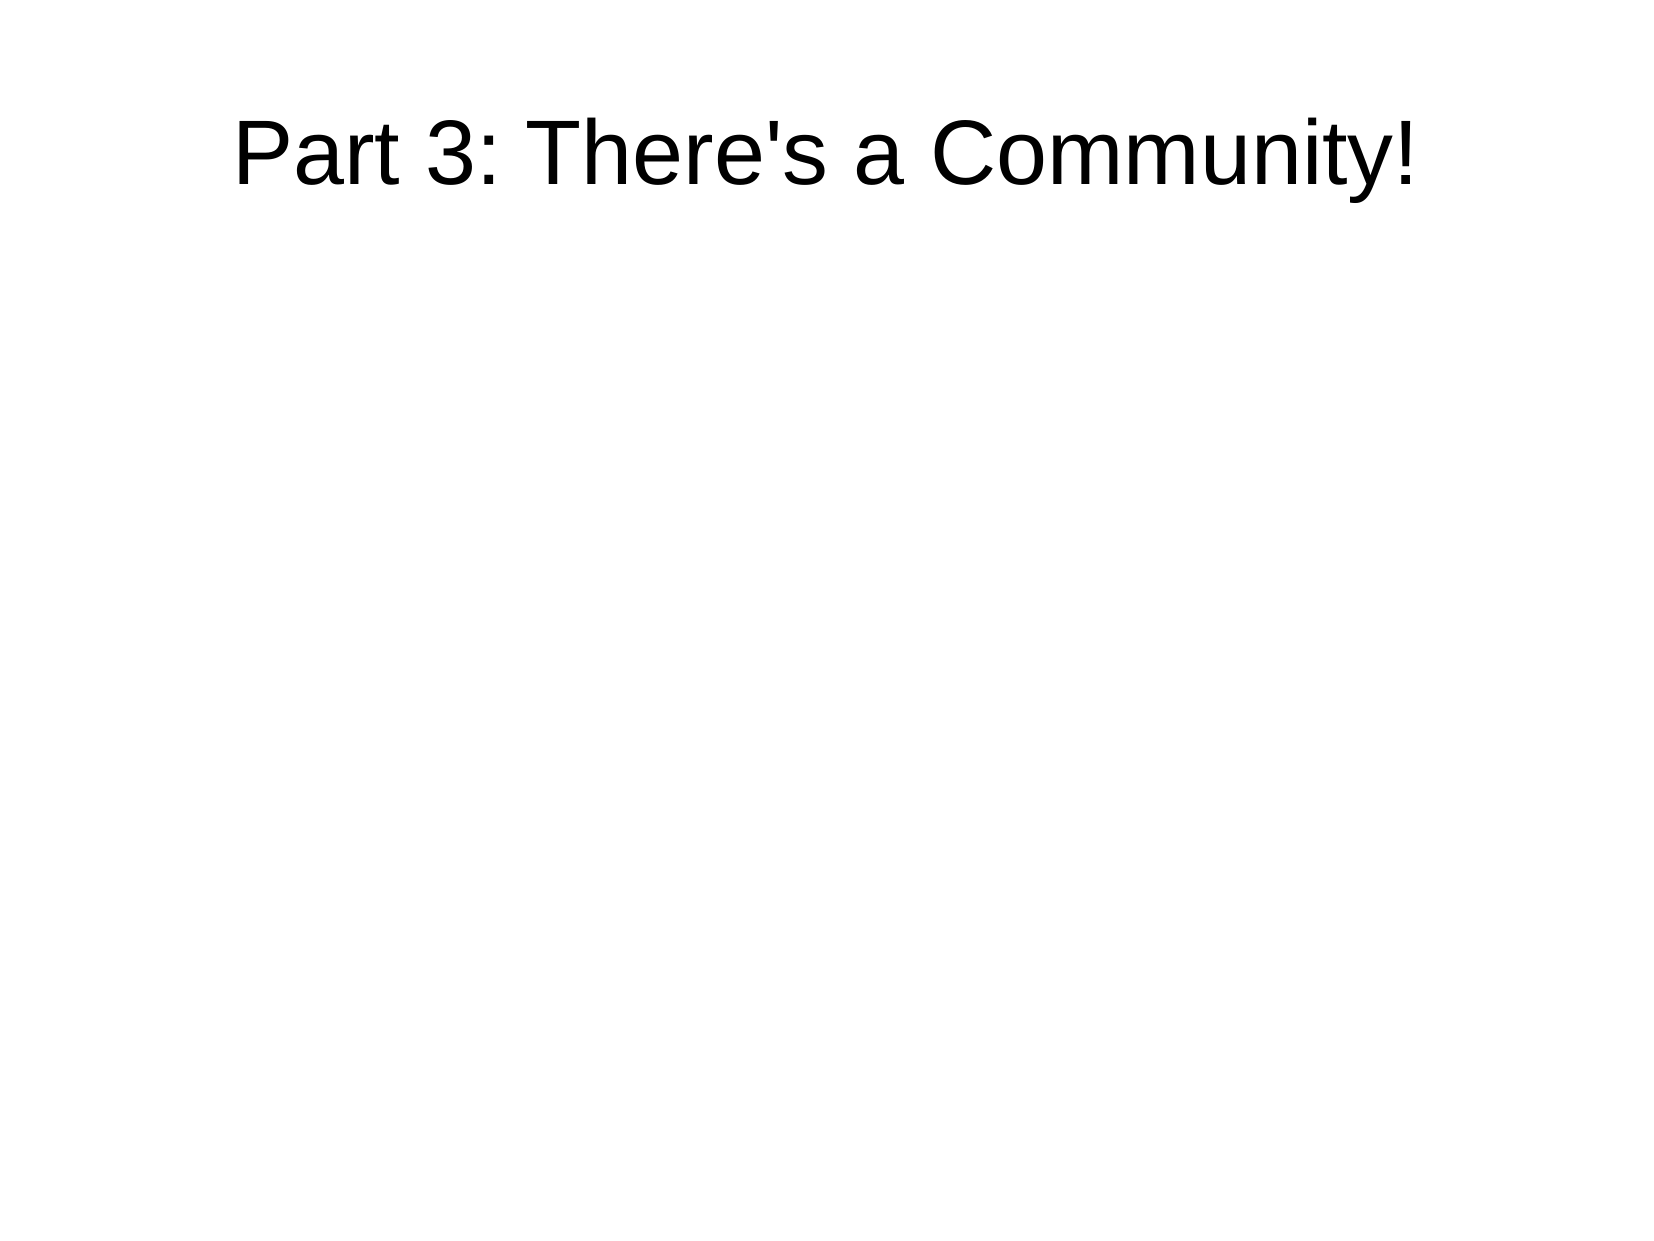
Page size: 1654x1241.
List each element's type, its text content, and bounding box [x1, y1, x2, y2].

title Part 3: There's a Community! [82, 49, 1571, 257]
